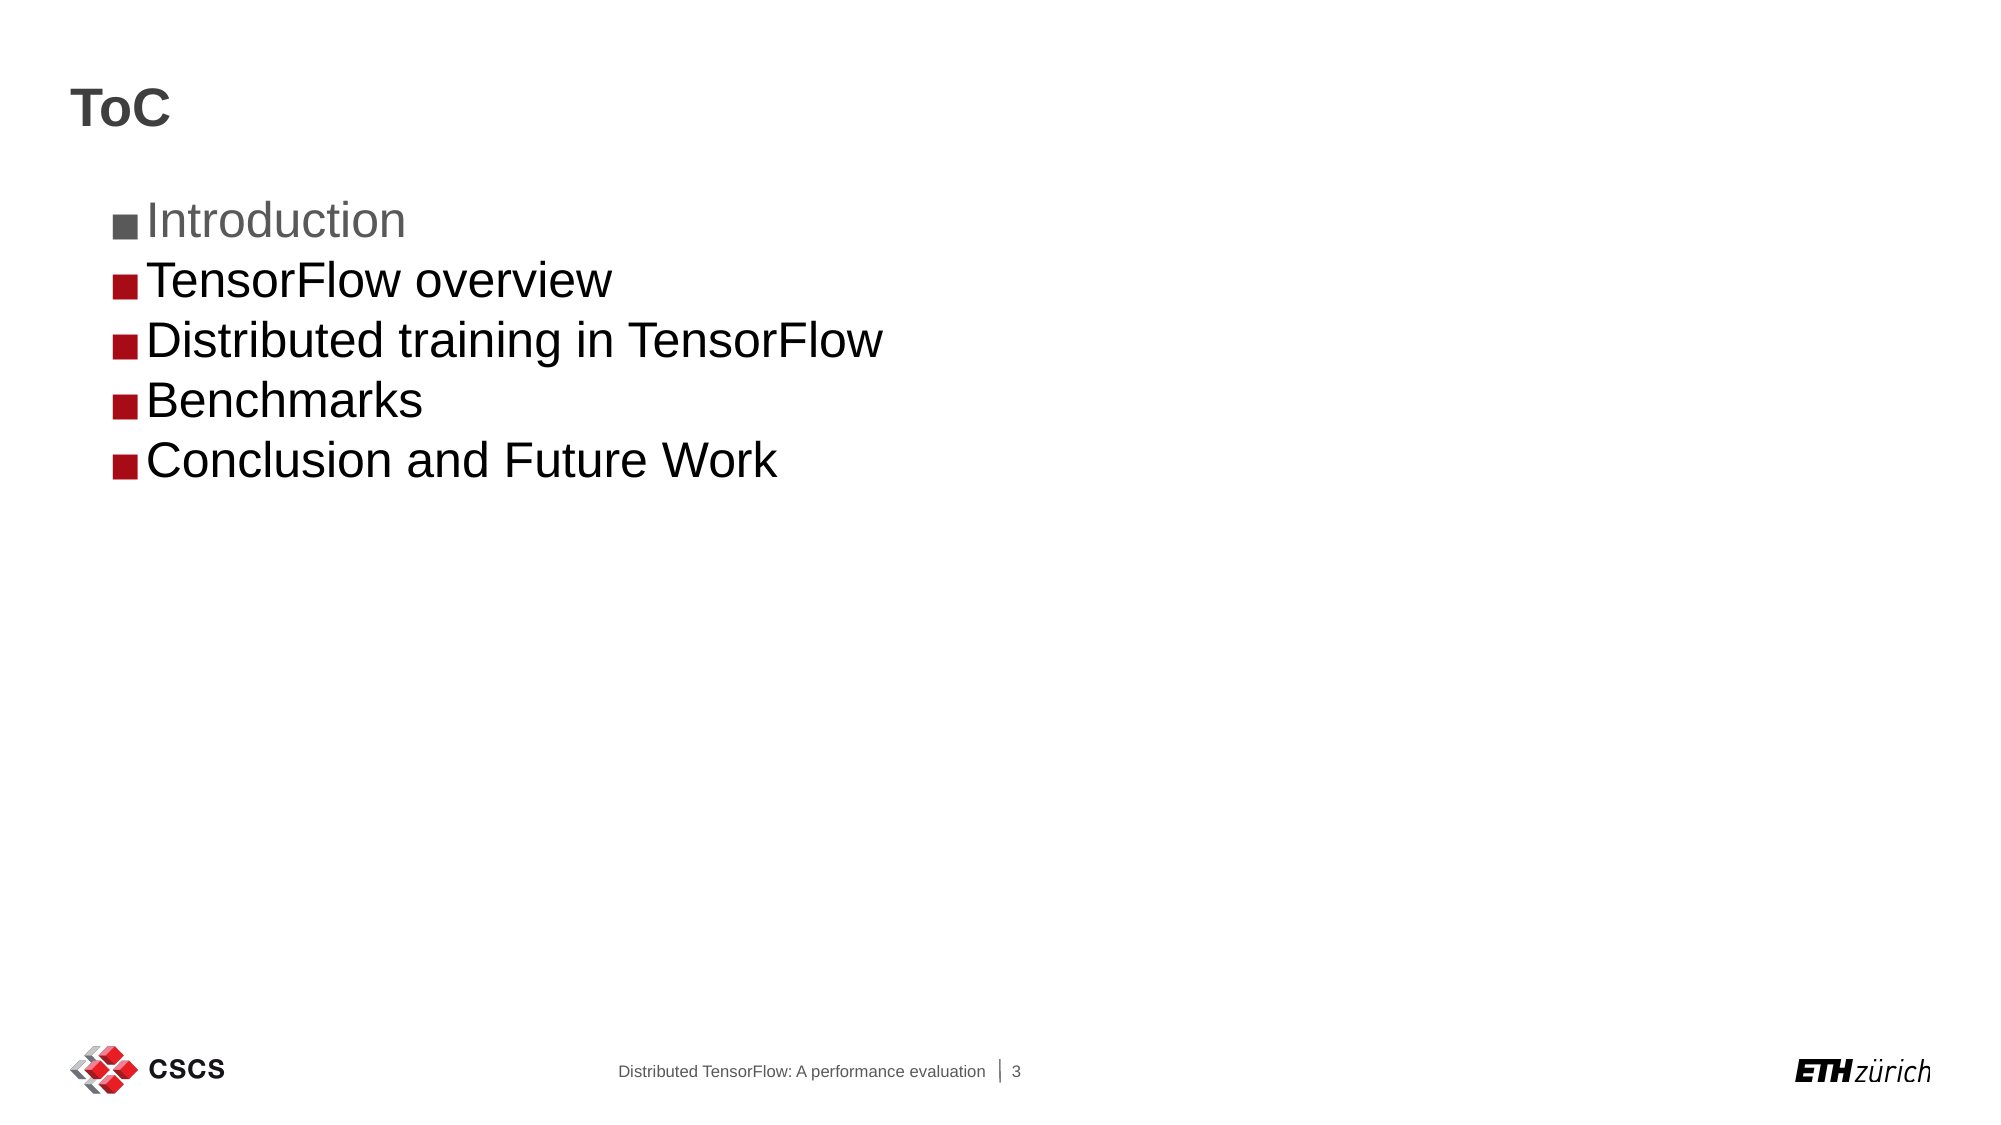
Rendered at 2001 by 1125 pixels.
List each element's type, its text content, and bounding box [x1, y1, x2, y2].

title ToC [70, 7, 1930, 149]
picture [1795, 1059, 1930, 1082]
footer Distributed TensorFlow: A performance evaluation [322, 1059, 998, 1083]
picture [57, 1033, 236, 1106]
slide_number <number> [999, 1059, 1063, 1083]
list Introduction TensorFlow overview Distributed training in TensorFlow Benchmarks Conclusion and Future Work [70, 178, 1930, 1022]
